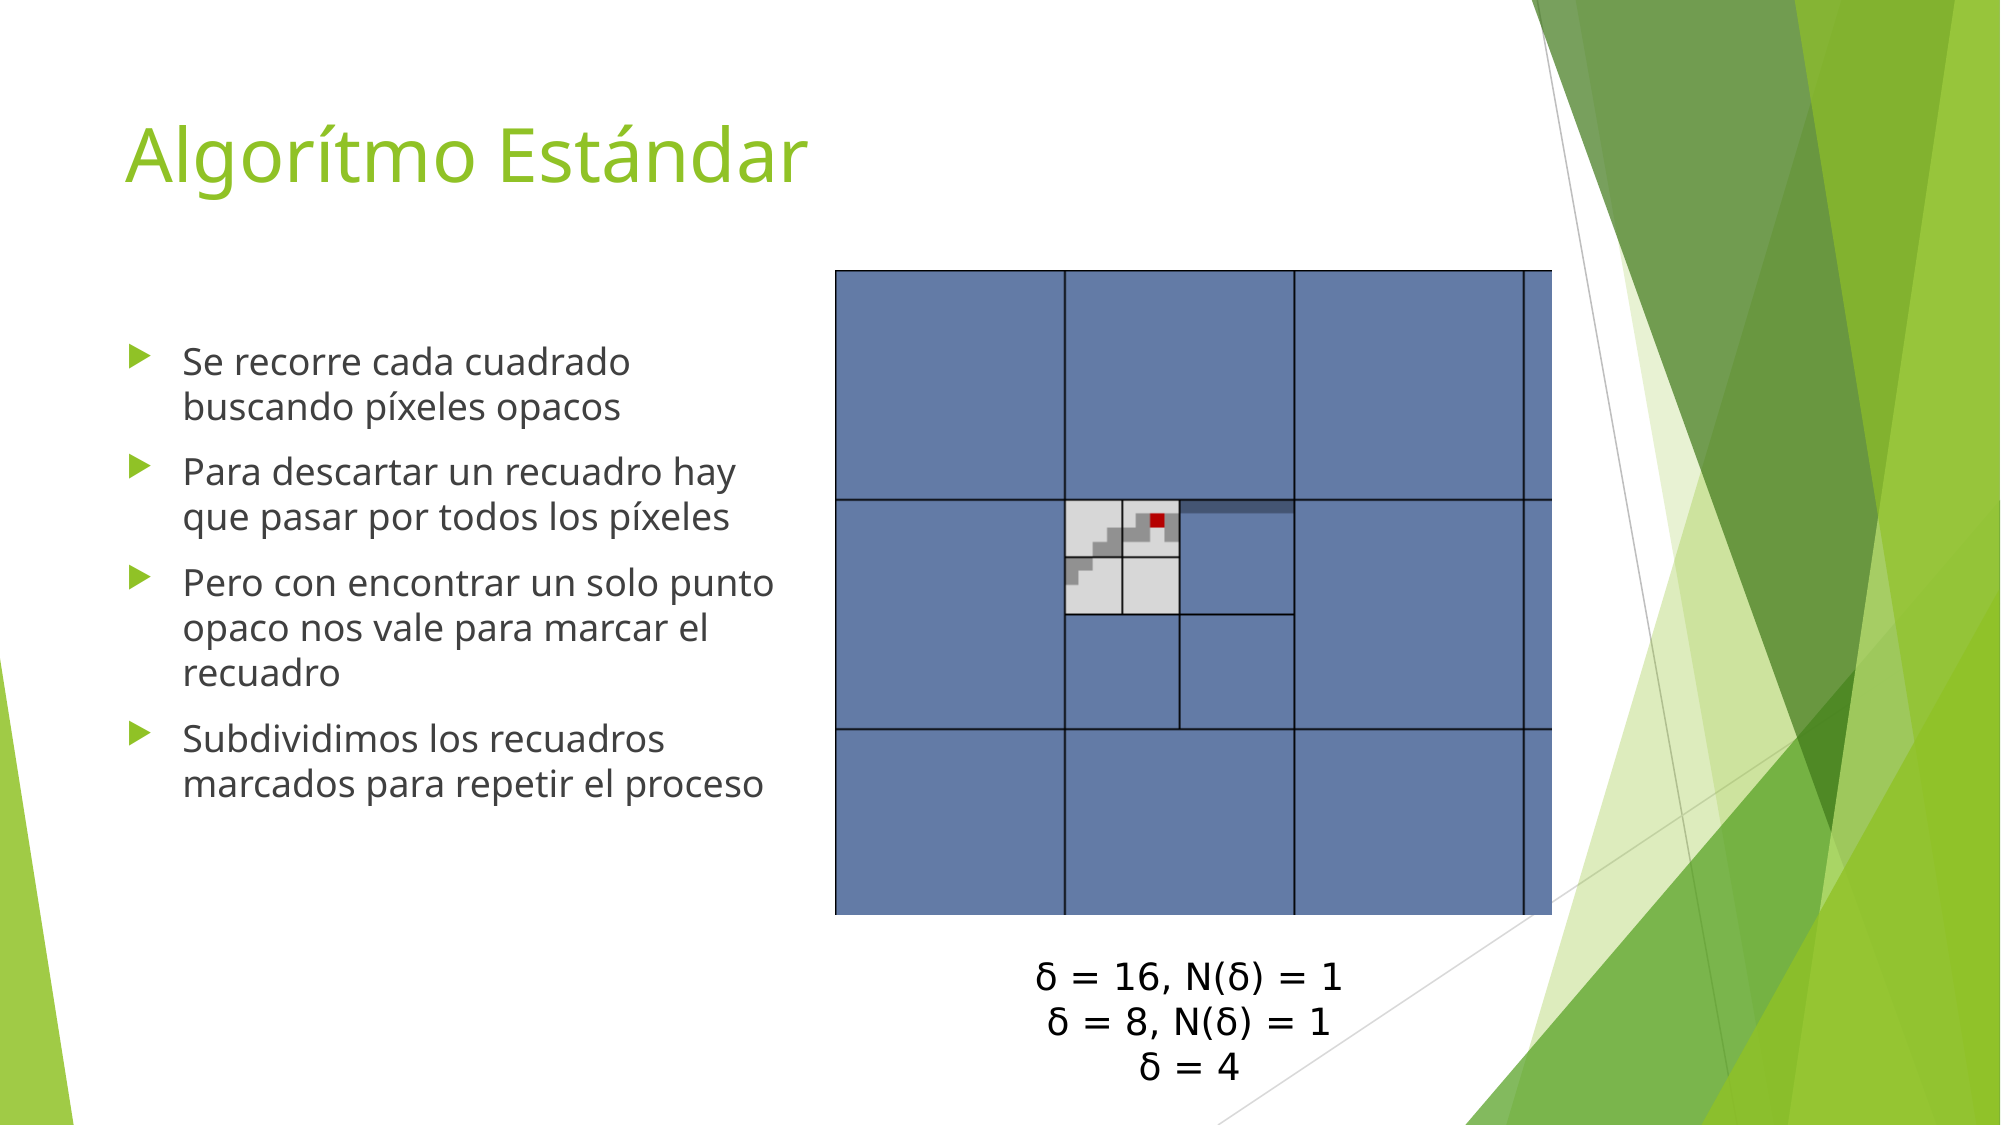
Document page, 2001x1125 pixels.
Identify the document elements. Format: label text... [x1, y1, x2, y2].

picture [835, 270, 1552, 915]
text_box δ = 16, N(δ) = 1 δ = 8, N(δ) = 1 δ = 4 [1020, 945, 1360, 1096]
title Algorítmo Estándar [111, 99, 1522, 317]
list Se recorre cada cuadrado buscando píxeles opacos Para descartar un recuadro hay que pasar por todos los píxeles Pero con encontrar un solo punto opaco nos vale para marcar el recuadro Subdividimos los recuadros marcados para repetir el proceso [111, 329, 796, 936]
